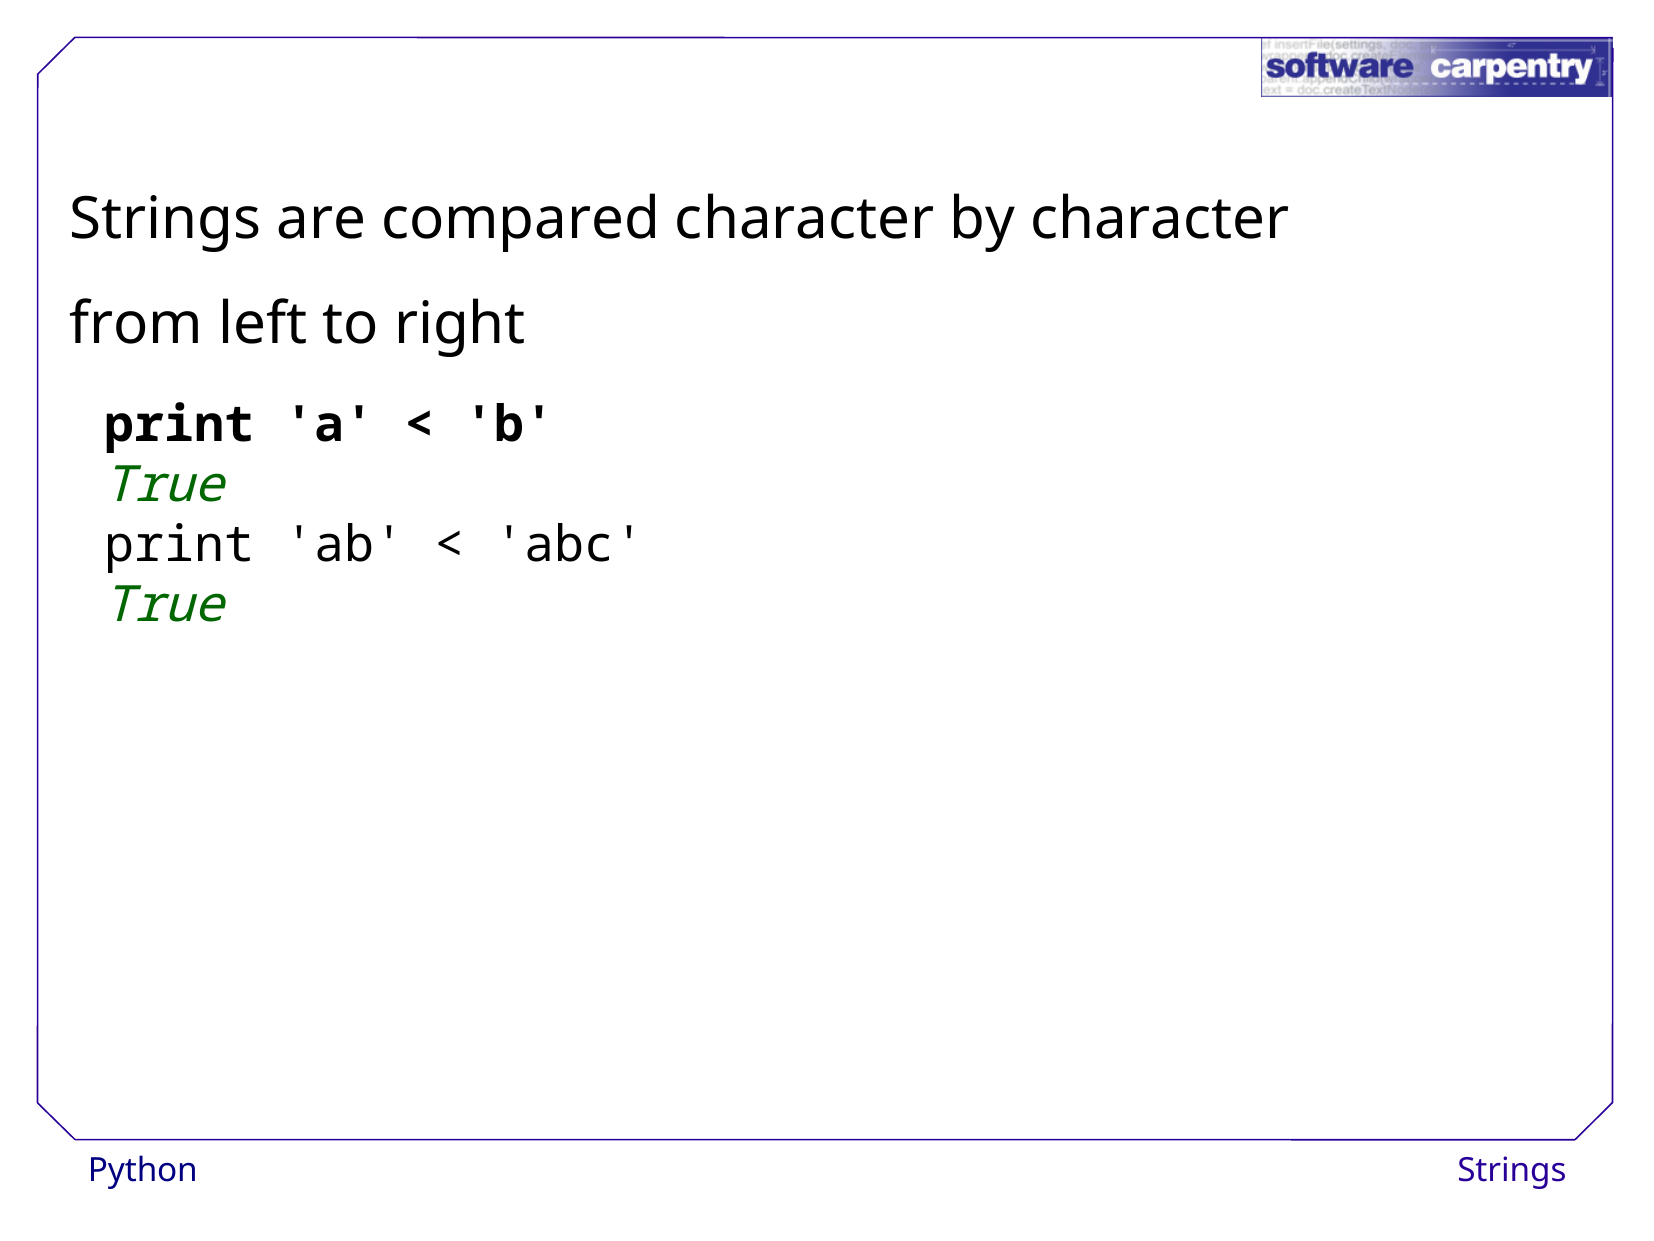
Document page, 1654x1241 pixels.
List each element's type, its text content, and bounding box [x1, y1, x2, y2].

text_box print 'a' < 'b' True print 'ab' < 'abc' True [89, 384, 1593, 1071]
text_box Strings are compared character by character from left to right [54, 137, 1455, 364]
picture [1261, 39, 1613, 97]
